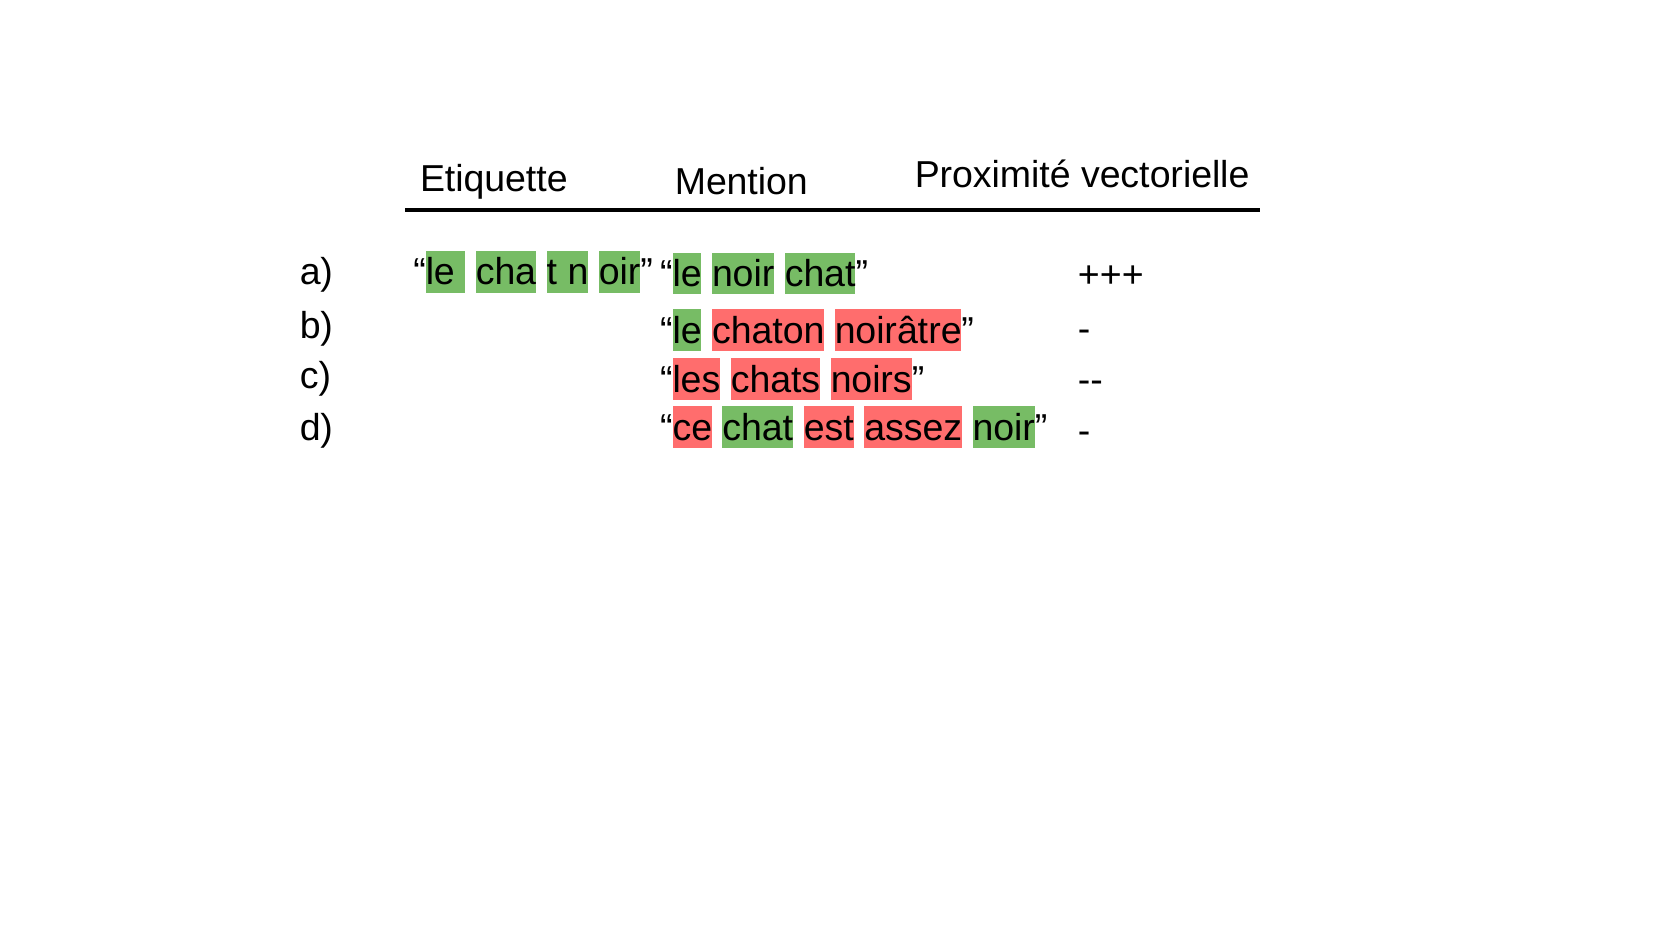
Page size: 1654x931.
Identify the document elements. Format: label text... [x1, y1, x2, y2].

text_box “les chats noirs” [645, 350, 1021, 408]
text_box - [1063, 300, 1184, 350]
text_box Mention [660, 153, 1035, 208]
text_box b) [285, 296, 406, 347]
text_box “le cha t n oir” [406, 243, 774, 301]
text_box c) [285, 347, 406, 398]
text_box “le chaton noirâtre” [645, 301, 1020, 359]
text_box “ce chat est assez noir” [645, 398, 1066, 498]
text_box +++ [1063, 246, 1184, 300]
text_box -- [1063, 350, 1184, 402]
text_box - [1063, 402, 1184, 460]
text_box a) [285, 243, 406, 296]
text_box Etiquette [405, 150, 781, 207]
text_box “le noir chat” [645, 244, 1020, 301]
text_box Proximité vectorielle [900, 146, 1366, 245]
text_box d) [285, 398, 406, 456]
